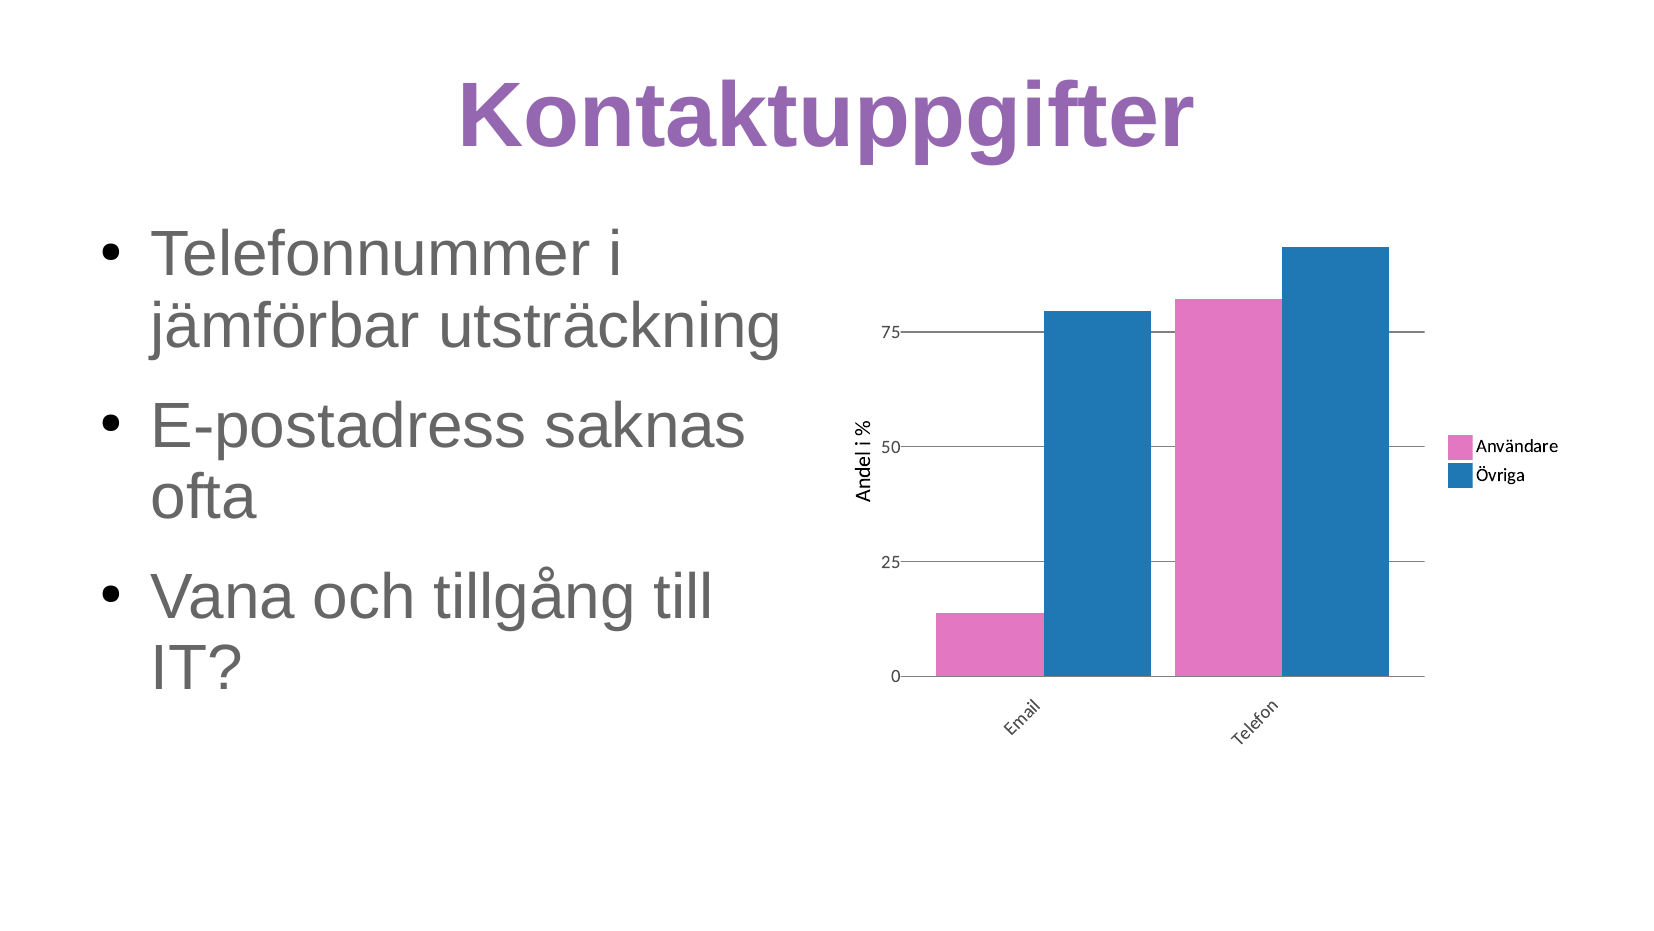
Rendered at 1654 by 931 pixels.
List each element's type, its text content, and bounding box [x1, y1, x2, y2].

title Kontaktuppgifter [82, 37, 1571, 193]
picture [848, 217, 1568, 758]
list Telefonnummer i jämförbar utsträckning E-postadress saknas ofta Vana och tillgång till IT? [82, 217, 809, 758]
